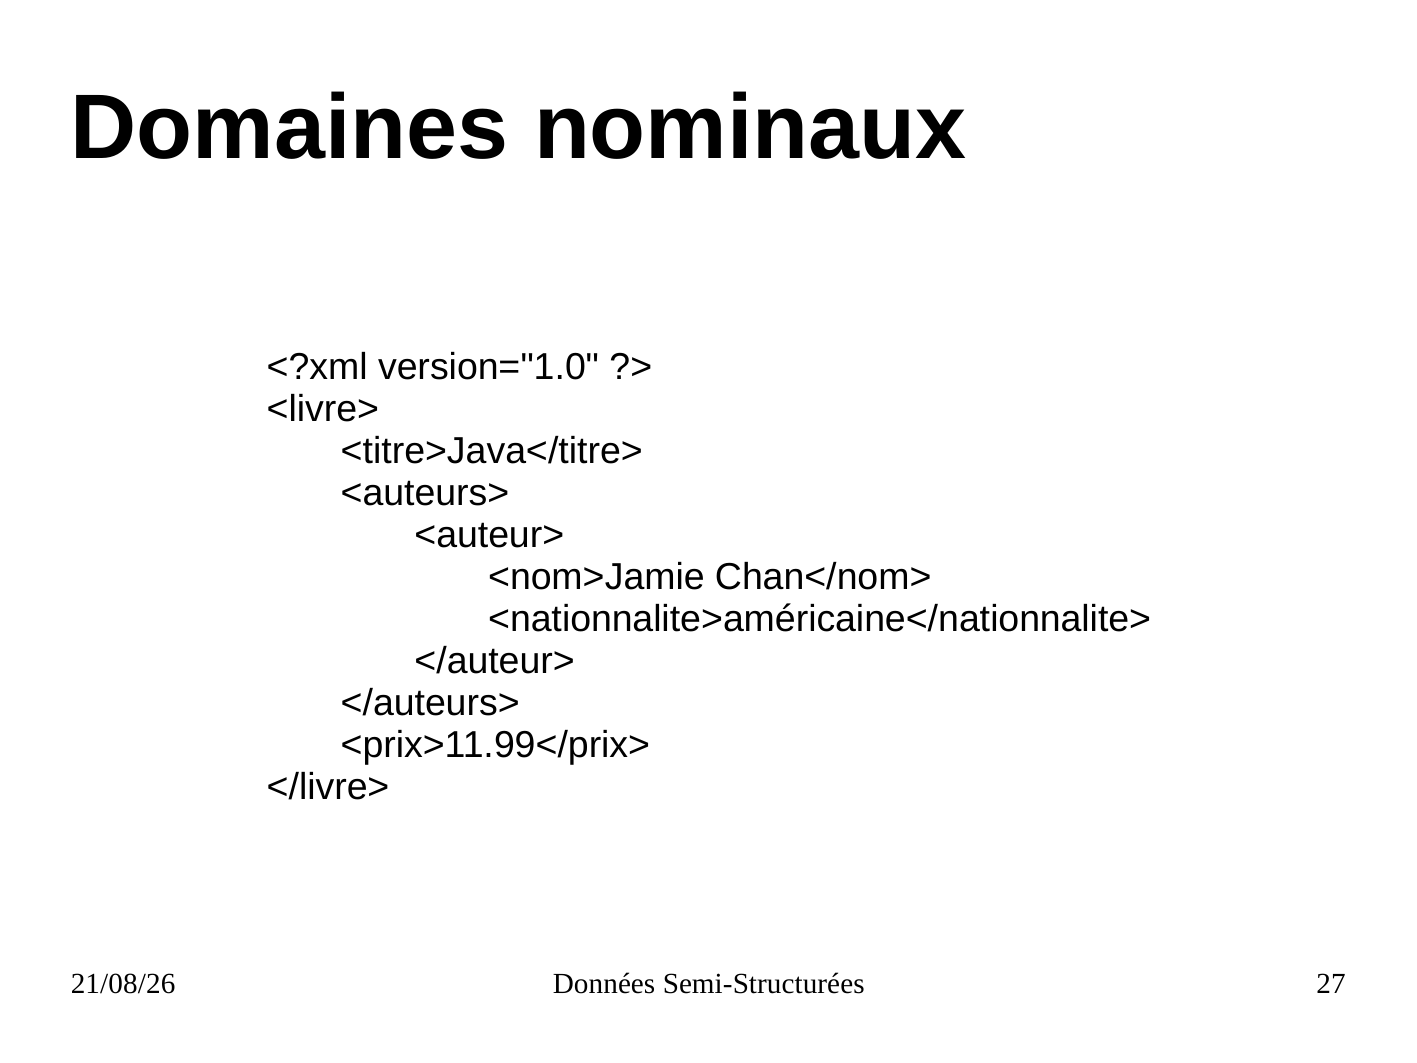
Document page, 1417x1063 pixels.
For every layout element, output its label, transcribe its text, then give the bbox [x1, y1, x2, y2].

text_box <?xml version="1.0" ?> <livre> <titre>Java</titre> <auteurs> <auteur> <nom>Jamie Chan</nom> <nationnalite>américaine</nationnalite> </auteur> </auteurs> <prix>11.99</prix> </livre> [251, 338, 1167, 815]
title Domaines nominaux [70, 42, 1346, 212]
